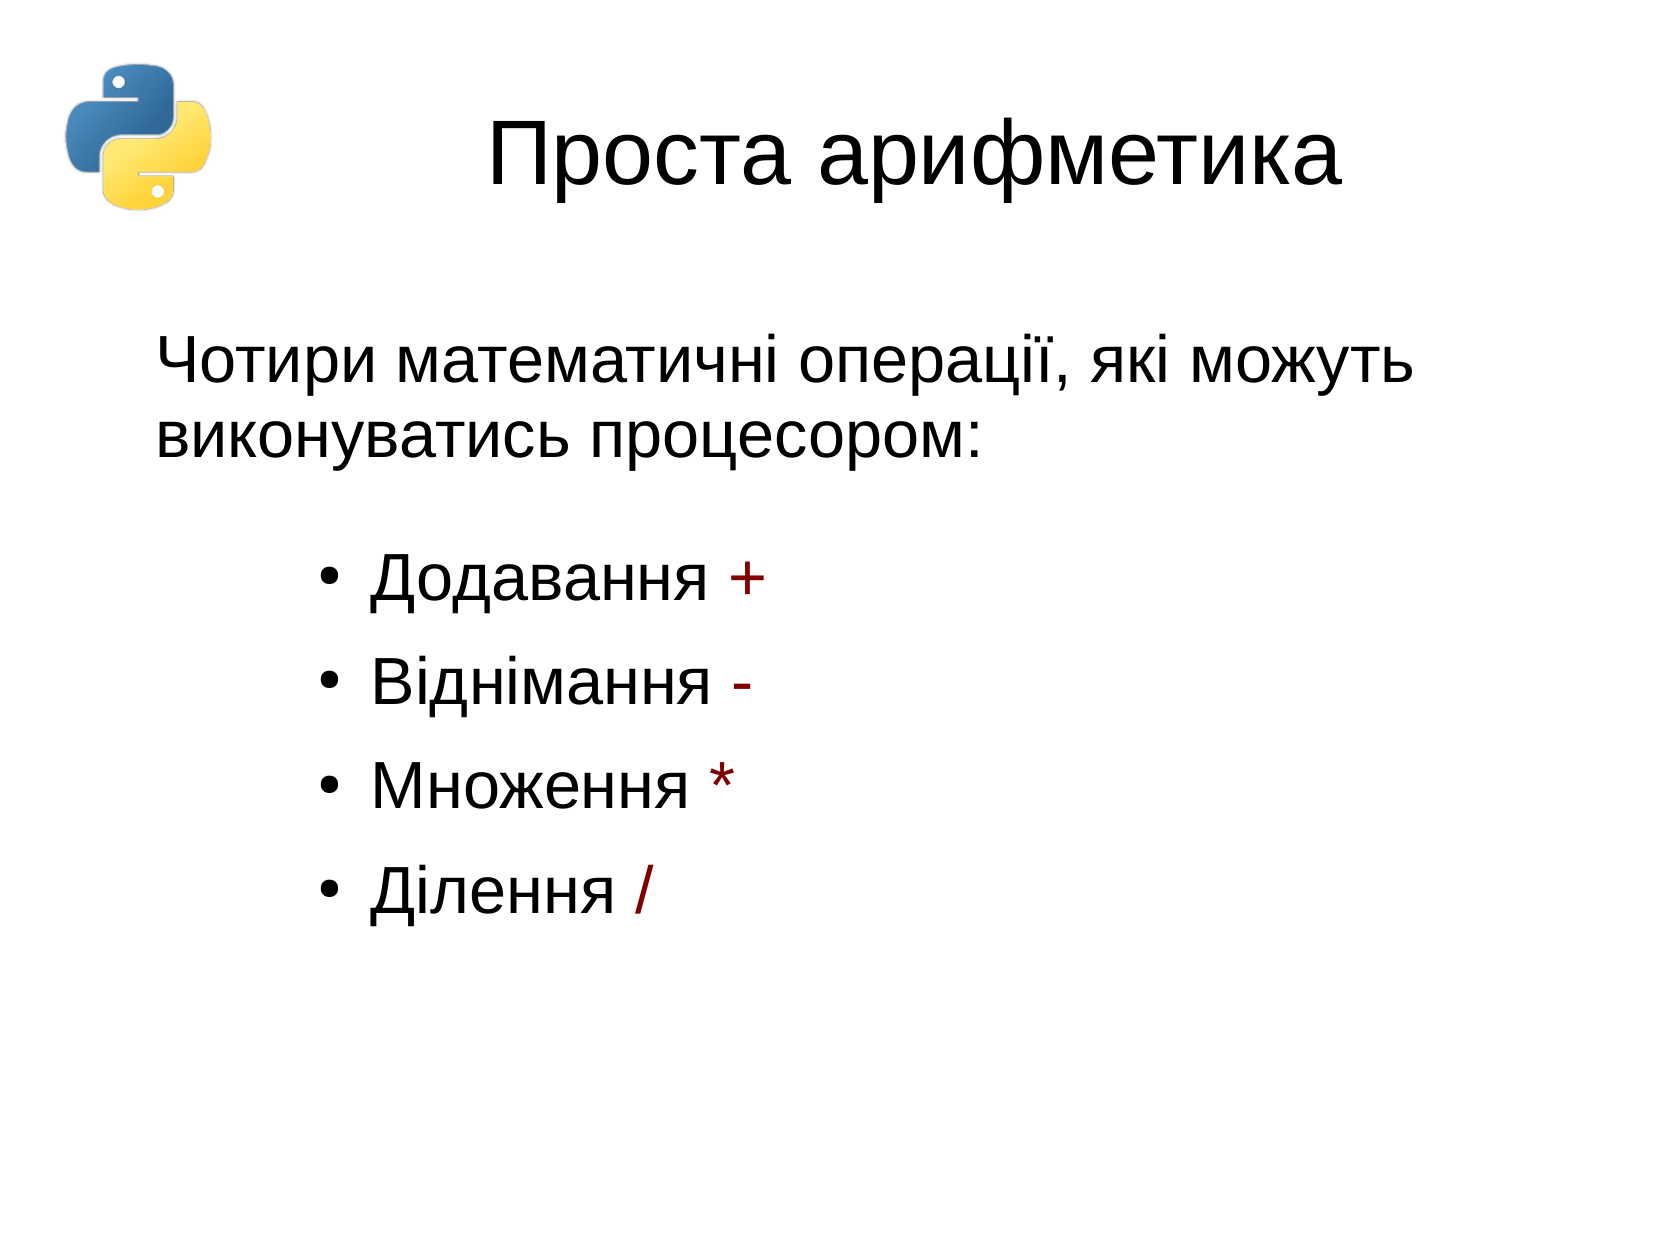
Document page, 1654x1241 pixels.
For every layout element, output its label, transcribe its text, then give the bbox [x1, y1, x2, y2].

text_box Чотири математичні операції, які можуть виконуватись процесором: [105, 315, 1471, 555]
picture [33, 32, 244, 244]
list Додавання + Віднімання - Множення * Ділення / [300, 555, 1249, 1126]
title Проста арифметика [270, 49, 1561, 257]
